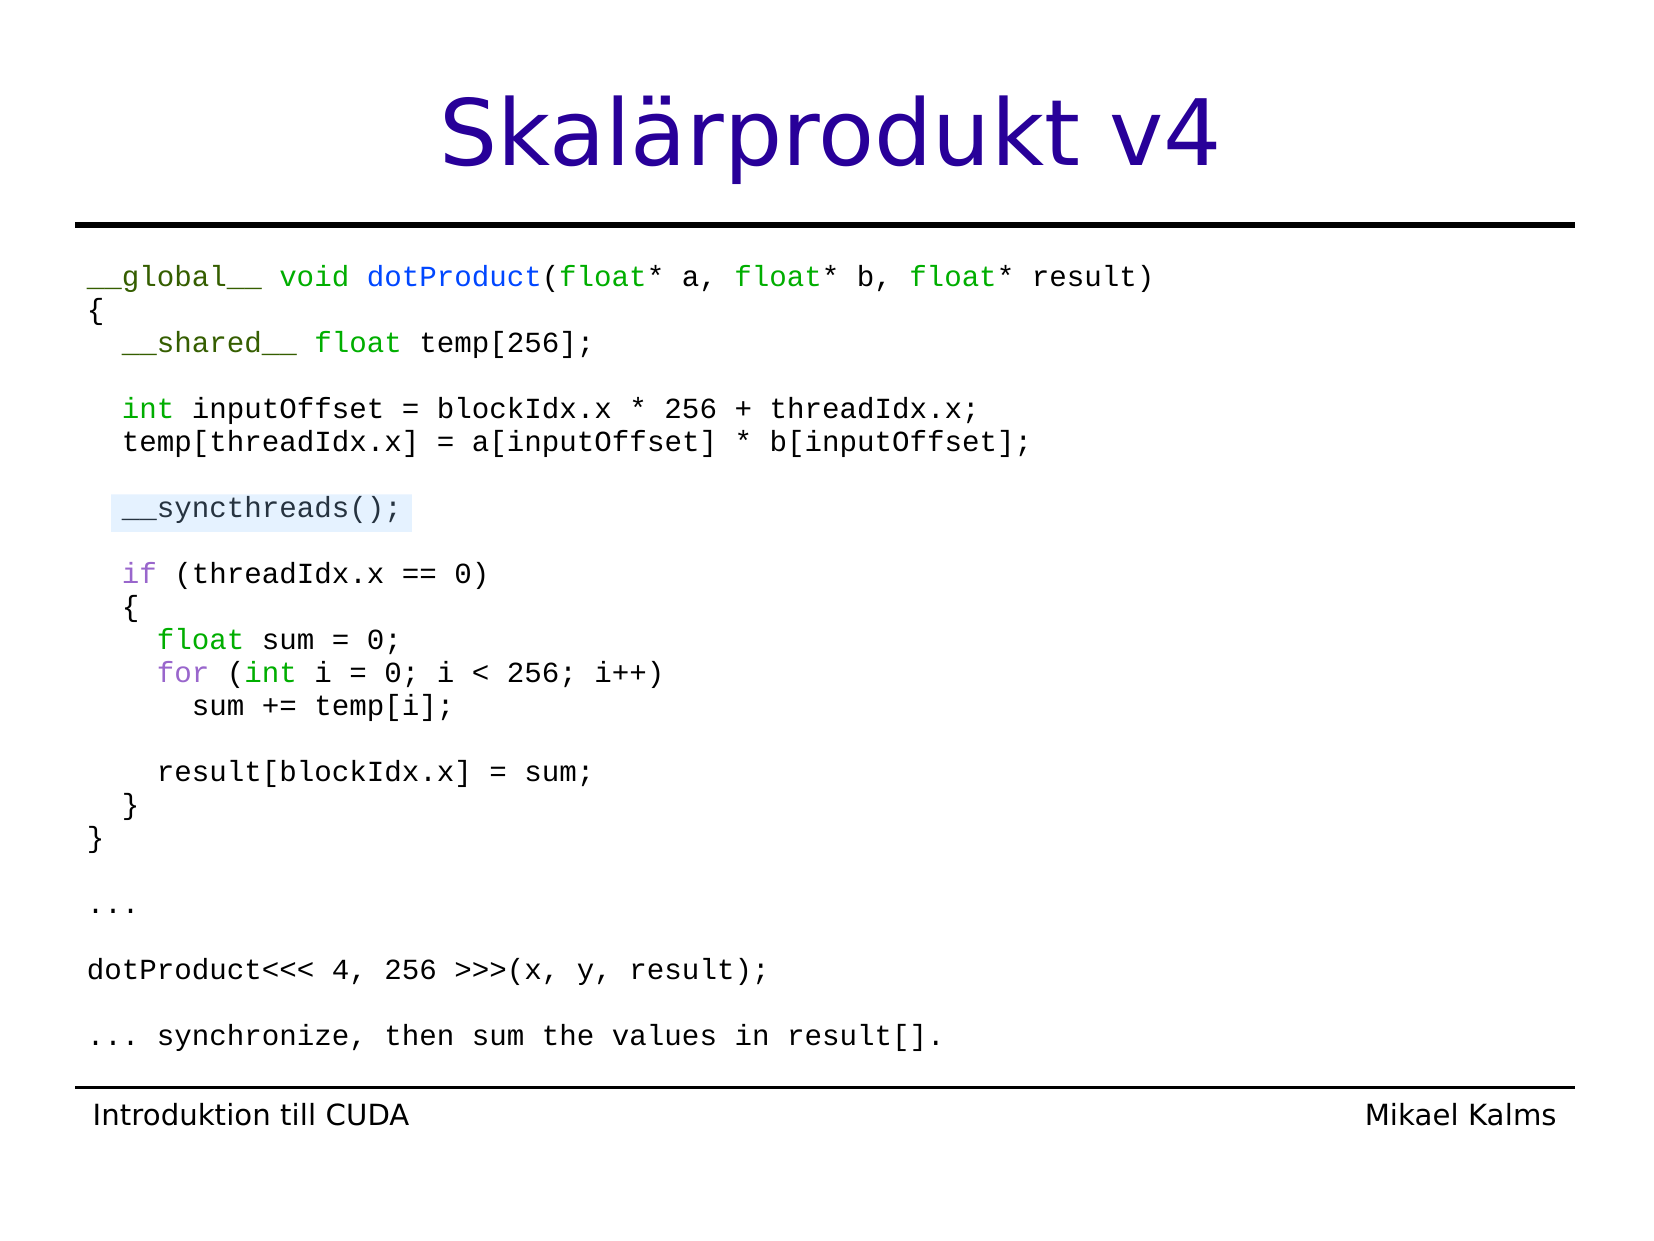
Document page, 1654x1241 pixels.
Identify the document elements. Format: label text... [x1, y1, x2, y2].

text_box __global__ void dotProduct(float* a, float* b, float* result) { __shared__ float temp[256]; int inputOffset = blockIdx.x * 256 + threadIdx.x; temp[threadIdx.x] = a[inputOffset] * b[inputOffset]; __syncthreads(); if (threadIdx.x == 0) { float sum = 0; for (int i = 0; i < 256; i++) sum += temp[i]; result[blockIdx.x] = sum; } } ... dotProduct<<< 4, 256 >>>(x, y, result); ... synchronize, then sum the values in result[]. [86, 284, 1576, 1066]
text_box Mikael Kalms [1347, 1087, 1576, 1144]
text_box Introduktion till CUDA [75, 1087, 428, 1144]
title Skalärprodukt v4 [86, 37, 1576, 231]
text_box [111, 494, 412, 532]
